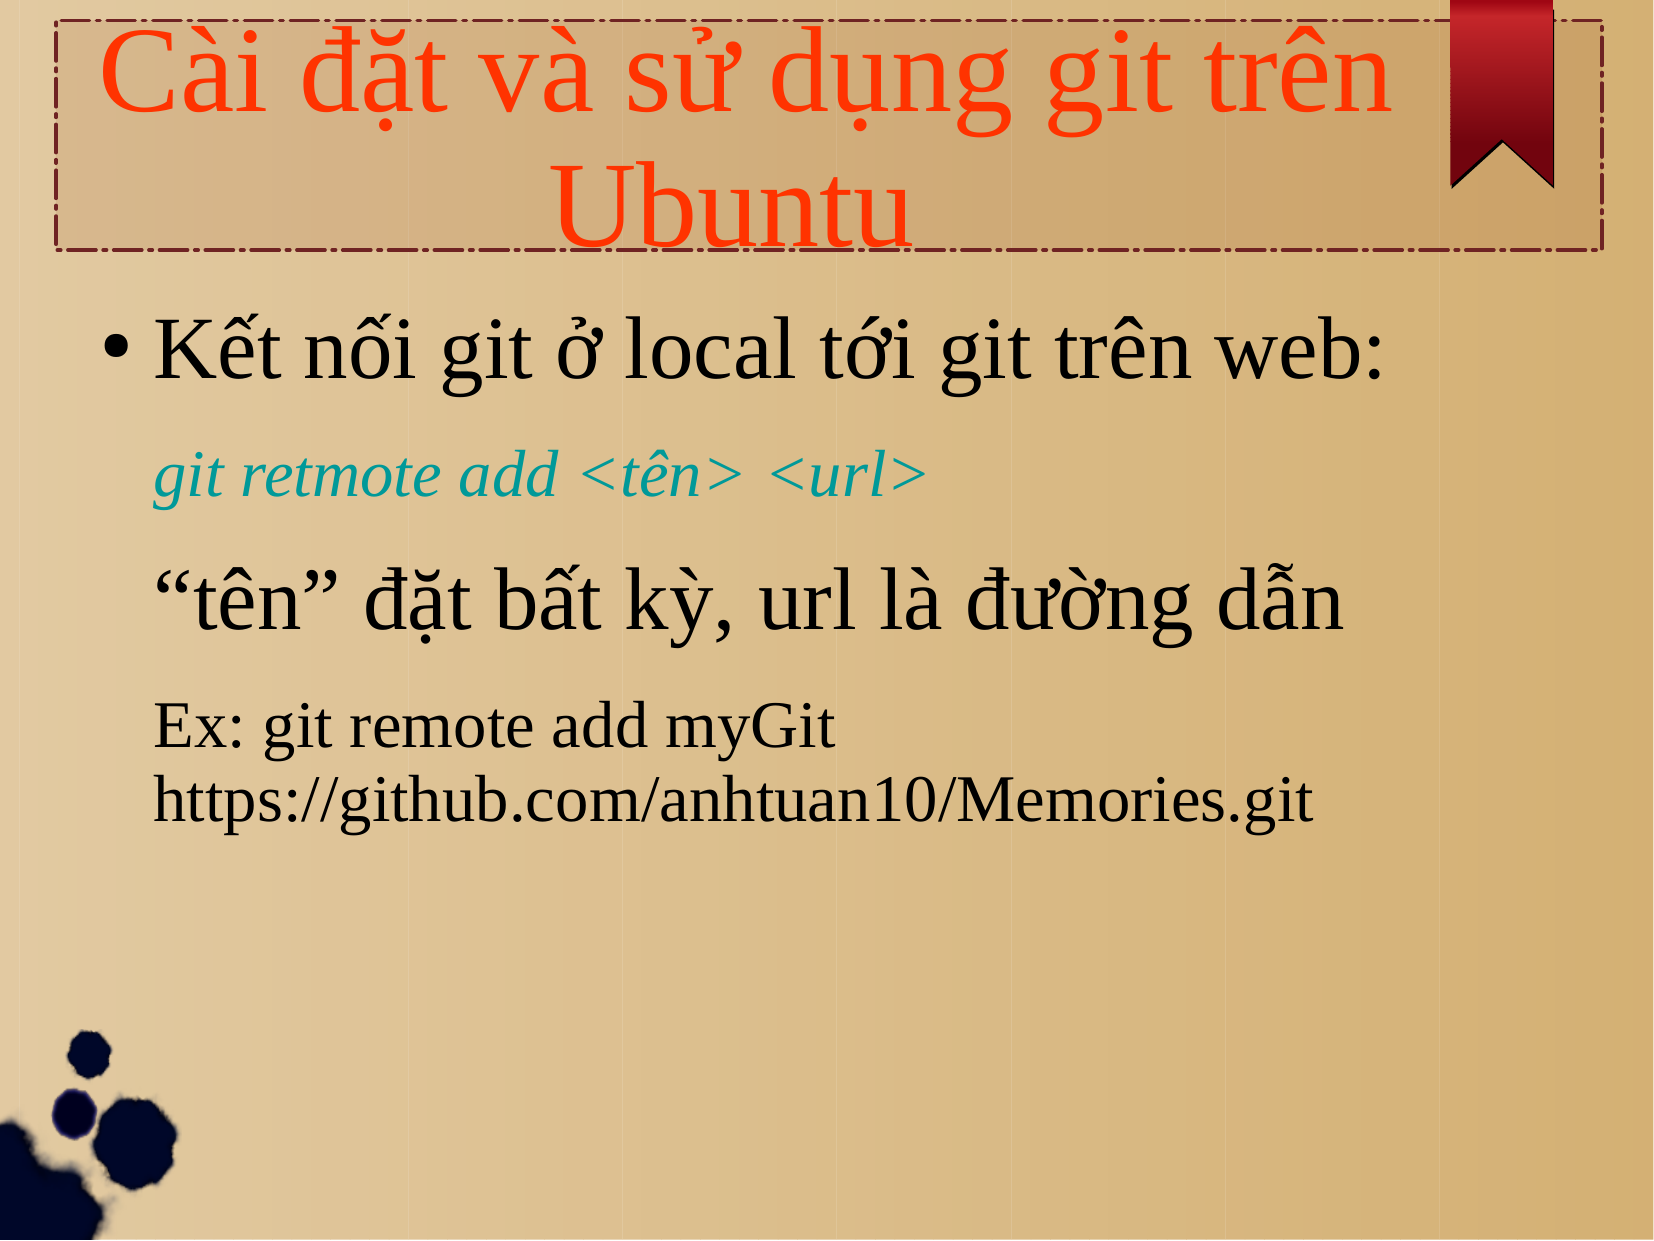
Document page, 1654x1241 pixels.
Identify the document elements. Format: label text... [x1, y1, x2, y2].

title Cài đặt và sử dụng git trên Ubuntu [82, 2, 1412, 274]
list Kết nối git ở local tới git trên web: git retmote add <tên> <url> “tên” đặt bất kỳ, url là đường dẫn Ex: git remote add myGit https://github.com/anhtuan10/Memories.git [82, 299, 1571, 1019]
